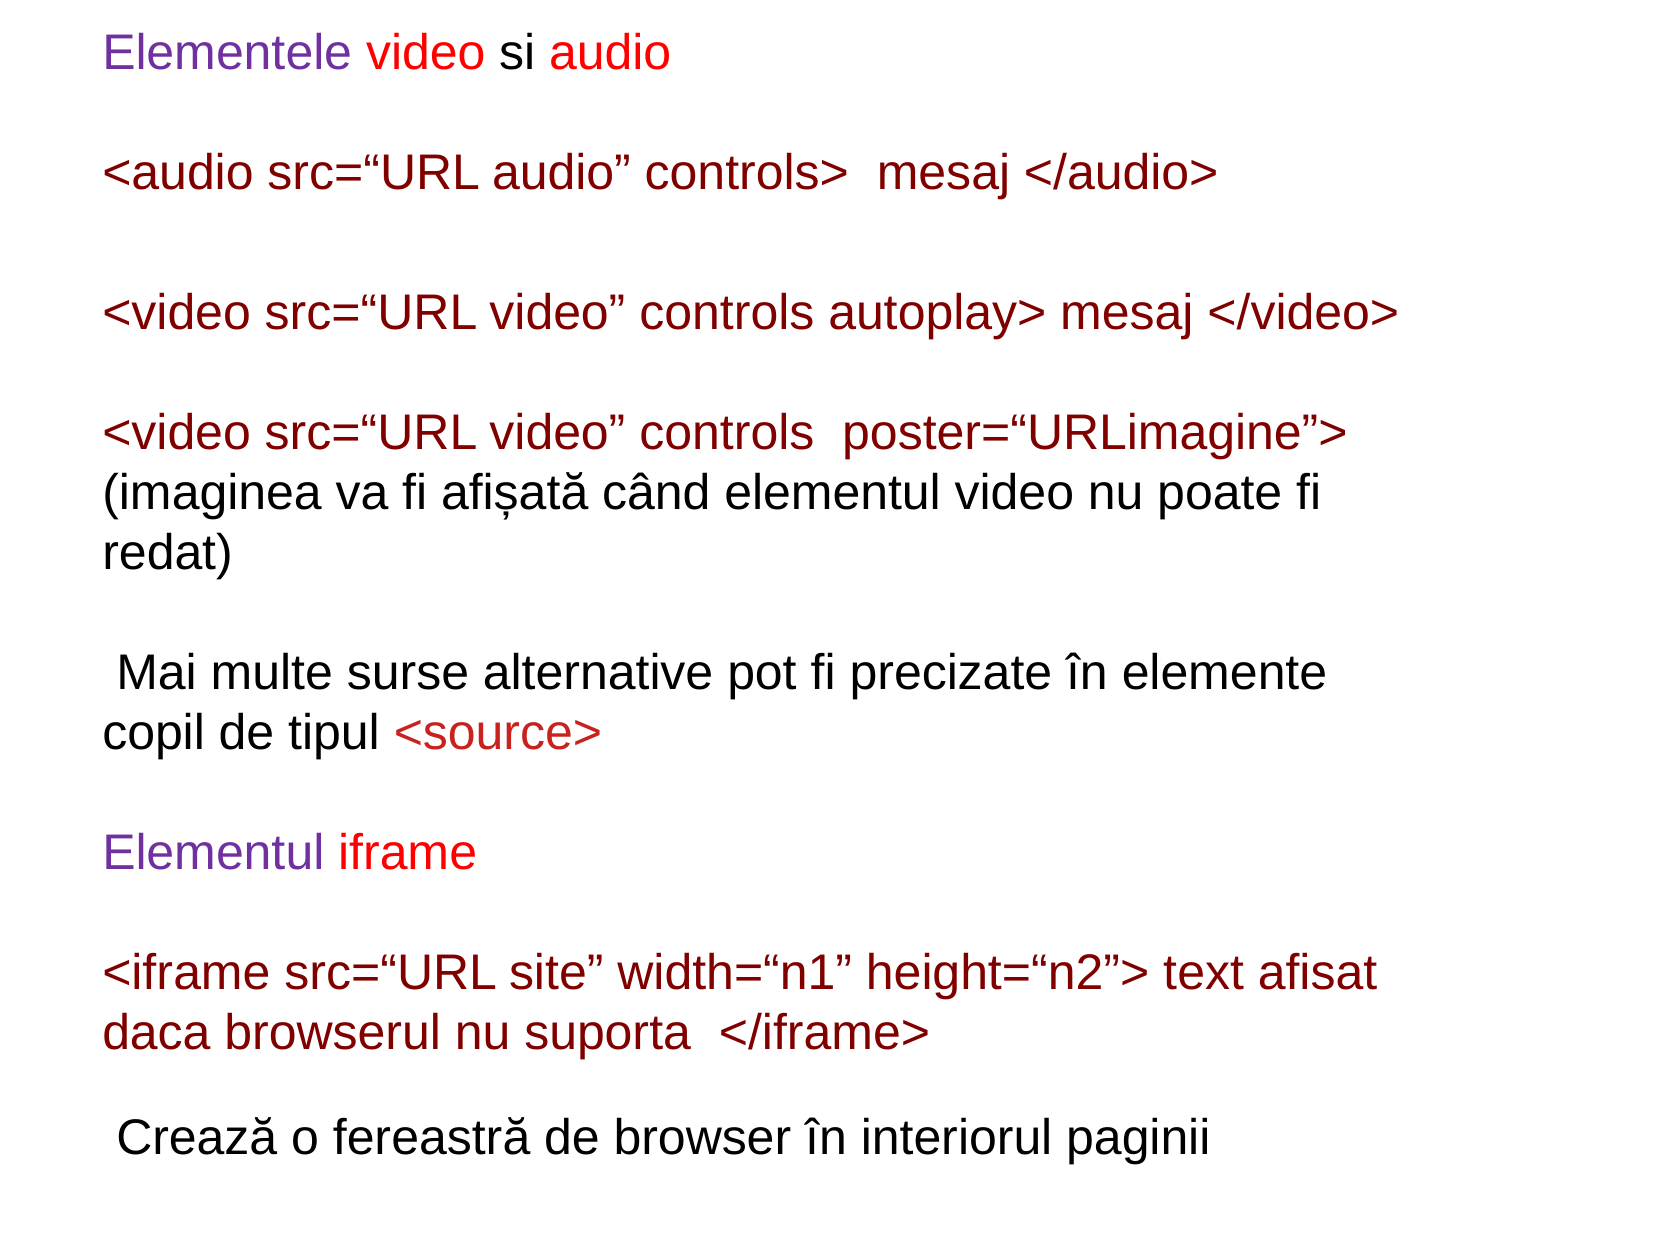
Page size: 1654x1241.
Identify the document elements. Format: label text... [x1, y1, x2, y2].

text_box Elementele video si audio <audio src=“URL audio” controls> mesaj </audio> <video src=“URL video” controls autoplay> mesaj </video> <video src=“URL video” controls poster=“URLimagine”> (imaginea va fi afișată când elementul video nu poate fi redat) Mai multe surse alternative pot fi precizate în elemente copil de tipul <source> Elementul iframe <iframe src=“URL site” width=“n1” height=“n2”> text afisat daca browserul nu suporta </iframe> Crează o fereastră de browser în interiorul paginii [87, 12, 1450, 1241]
